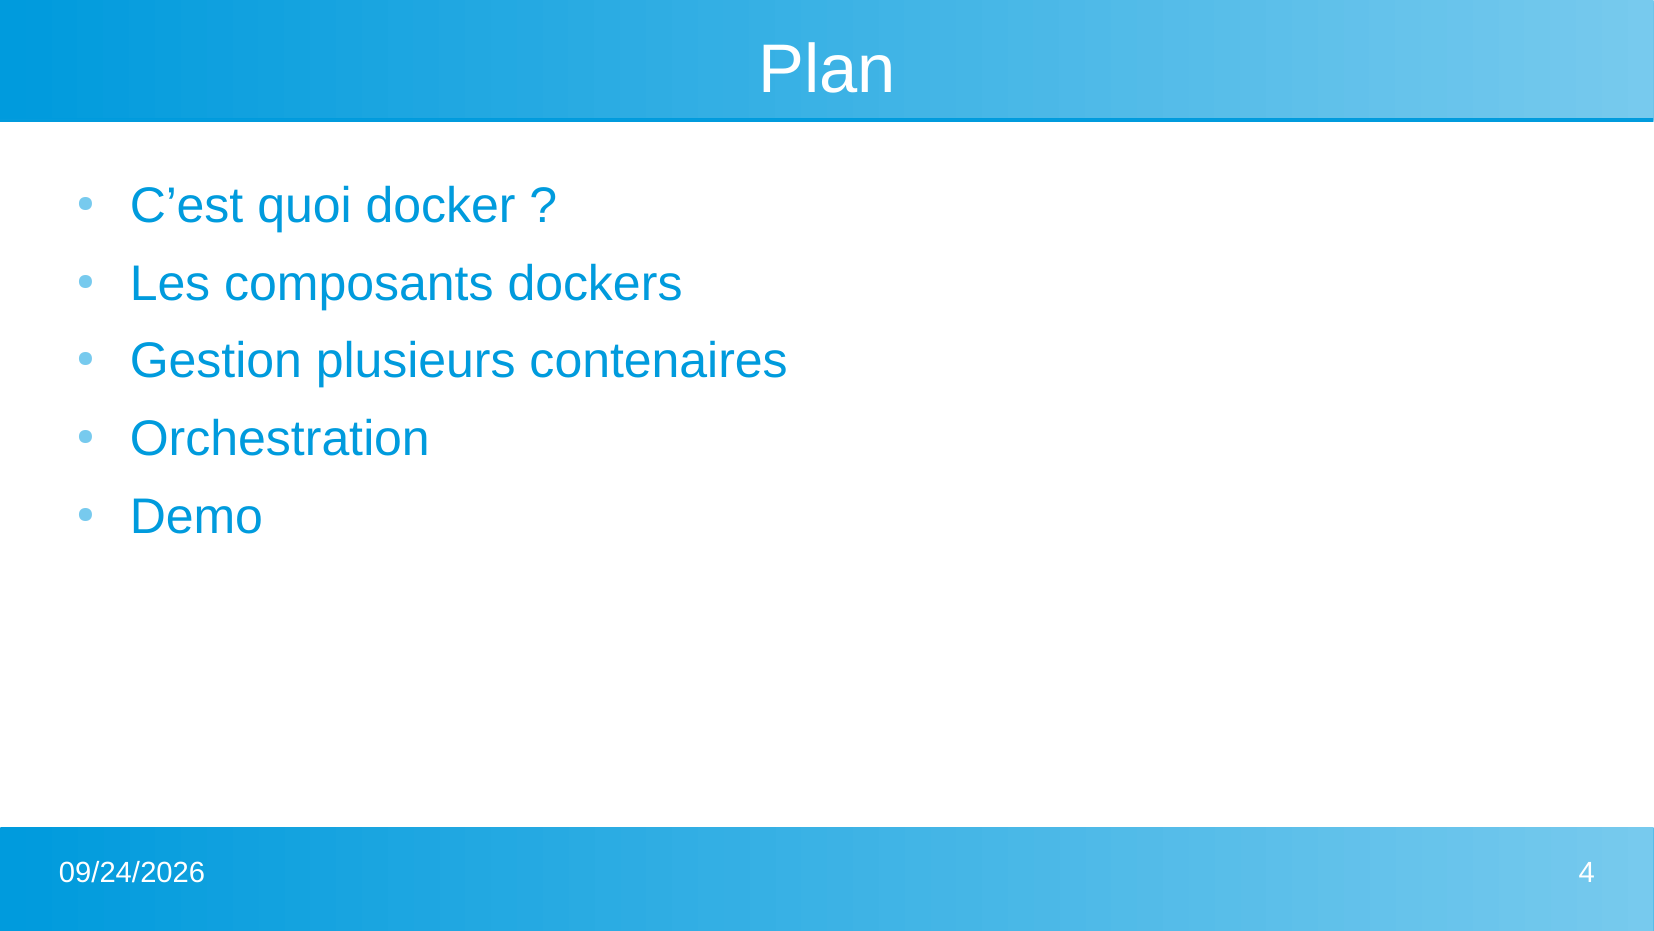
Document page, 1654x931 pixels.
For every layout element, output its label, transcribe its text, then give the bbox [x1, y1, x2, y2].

list C’est quoi docker ? Les composants dockers Gestion plusieurs contenaires Orchestration Demo [58, 177, 1595, 768]
title Plan [58, 29, 1595, 108]
